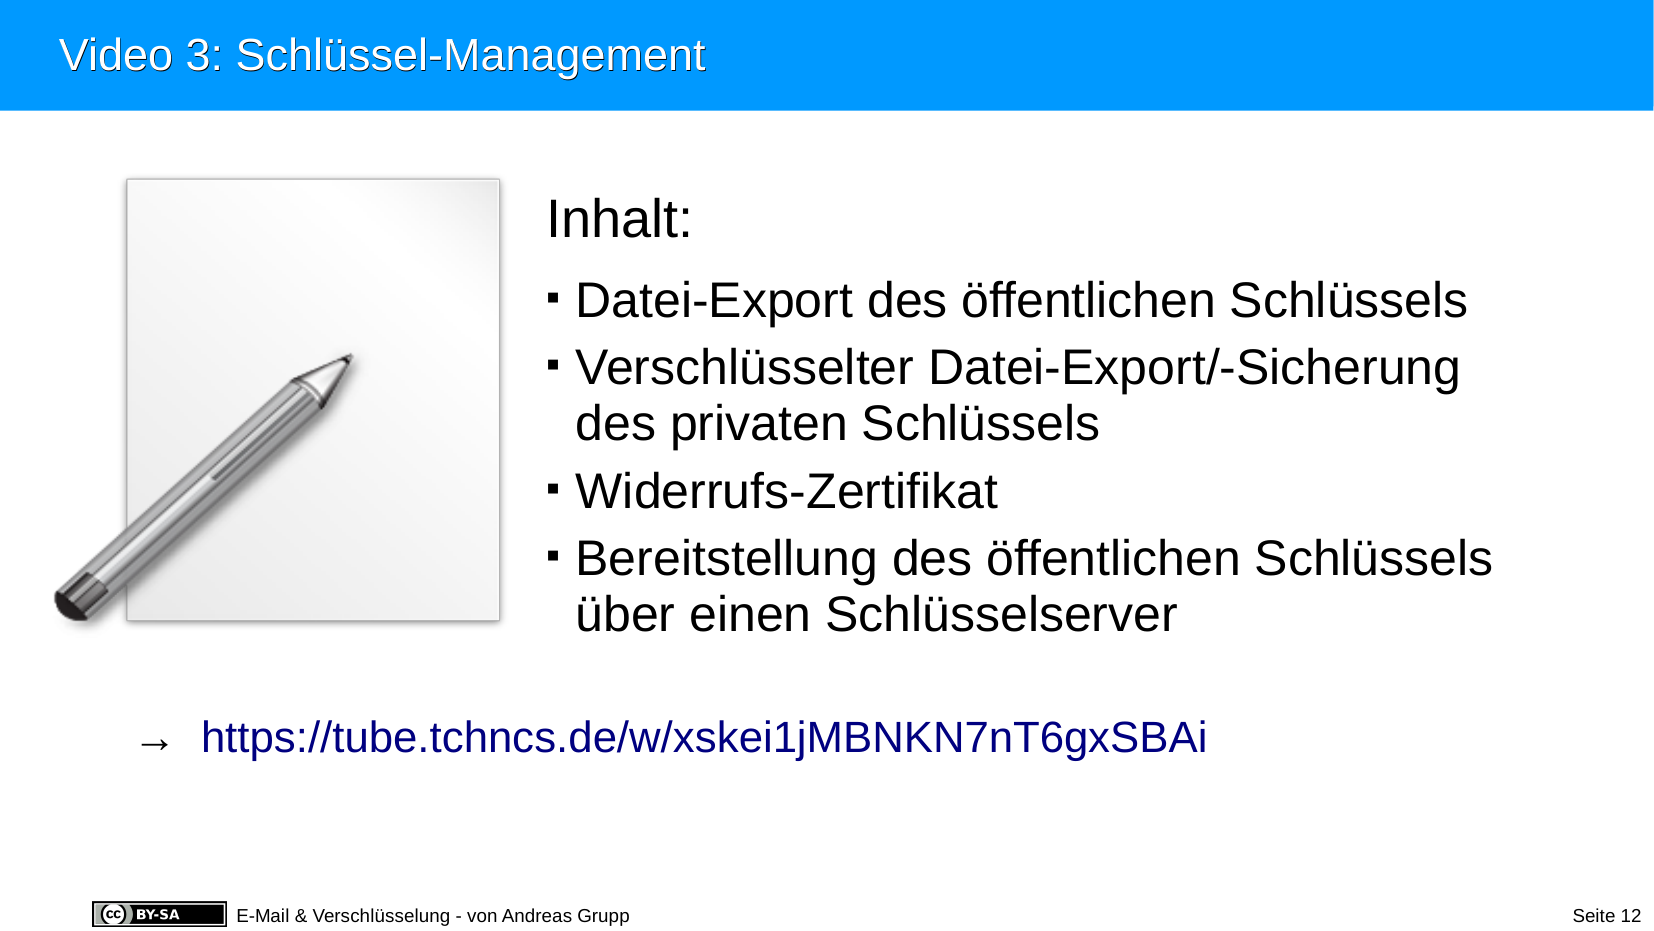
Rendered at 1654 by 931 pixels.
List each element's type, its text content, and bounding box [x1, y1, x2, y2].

title Video 3: Schlüssel-Management [59, 21, 1506, 89]
picture [42, 159, 575, 638]
picture [92, 901, 227, 927]
text_box → https://tube.tchncs.de/w/xskei1jMBNKN7nT6gxSBAi [118, 705, 1595, 770]
text_box Inhalt: Datei-Export des öffentlichen Schlüssels Verschlüsselter Datei-Export/-Sicherung des privaten Schlüssels Widerrufs-Zertifikat Bereitstellung des öffentlichen Schlüssels über einen Schlüsselserver [531, 180, 1565, 650]
